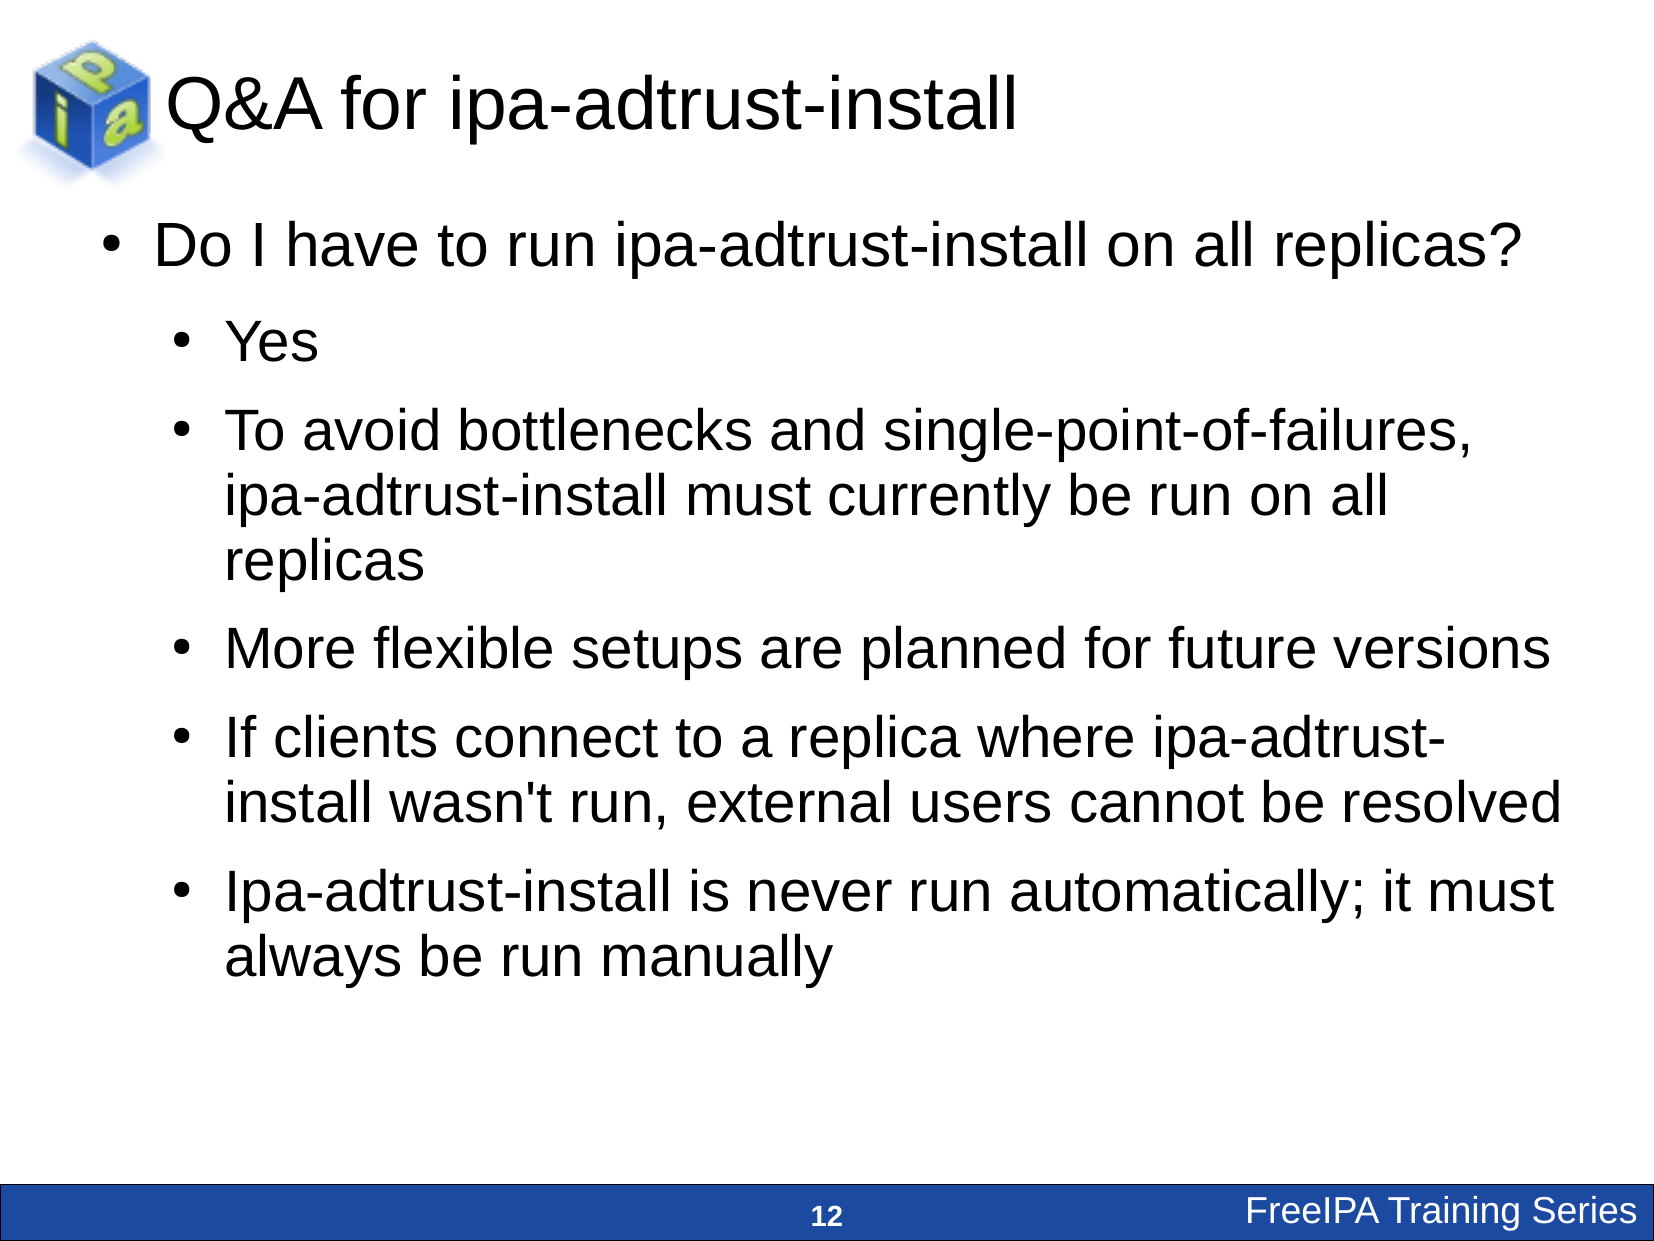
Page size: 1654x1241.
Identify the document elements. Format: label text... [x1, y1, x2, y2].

picture [17, 34, 165, 193]
title Q&A for ipa-adtrust-install [165, 0, 1654, 208]
list Do I have to run ipa-adtrust-install on all replicas? Yes To avoid bottlenecks and single-point-of-failures, ipa-adtrust-install must currently be run on all replicas More flexible setups are planned for future versions If clients connect to a replica where ipa-adtrust-install wasn't run, external users cannot be resolved Ipa-adtrust-install is never run automatically; it must always be run manually [82, 209, 1571, 989]
